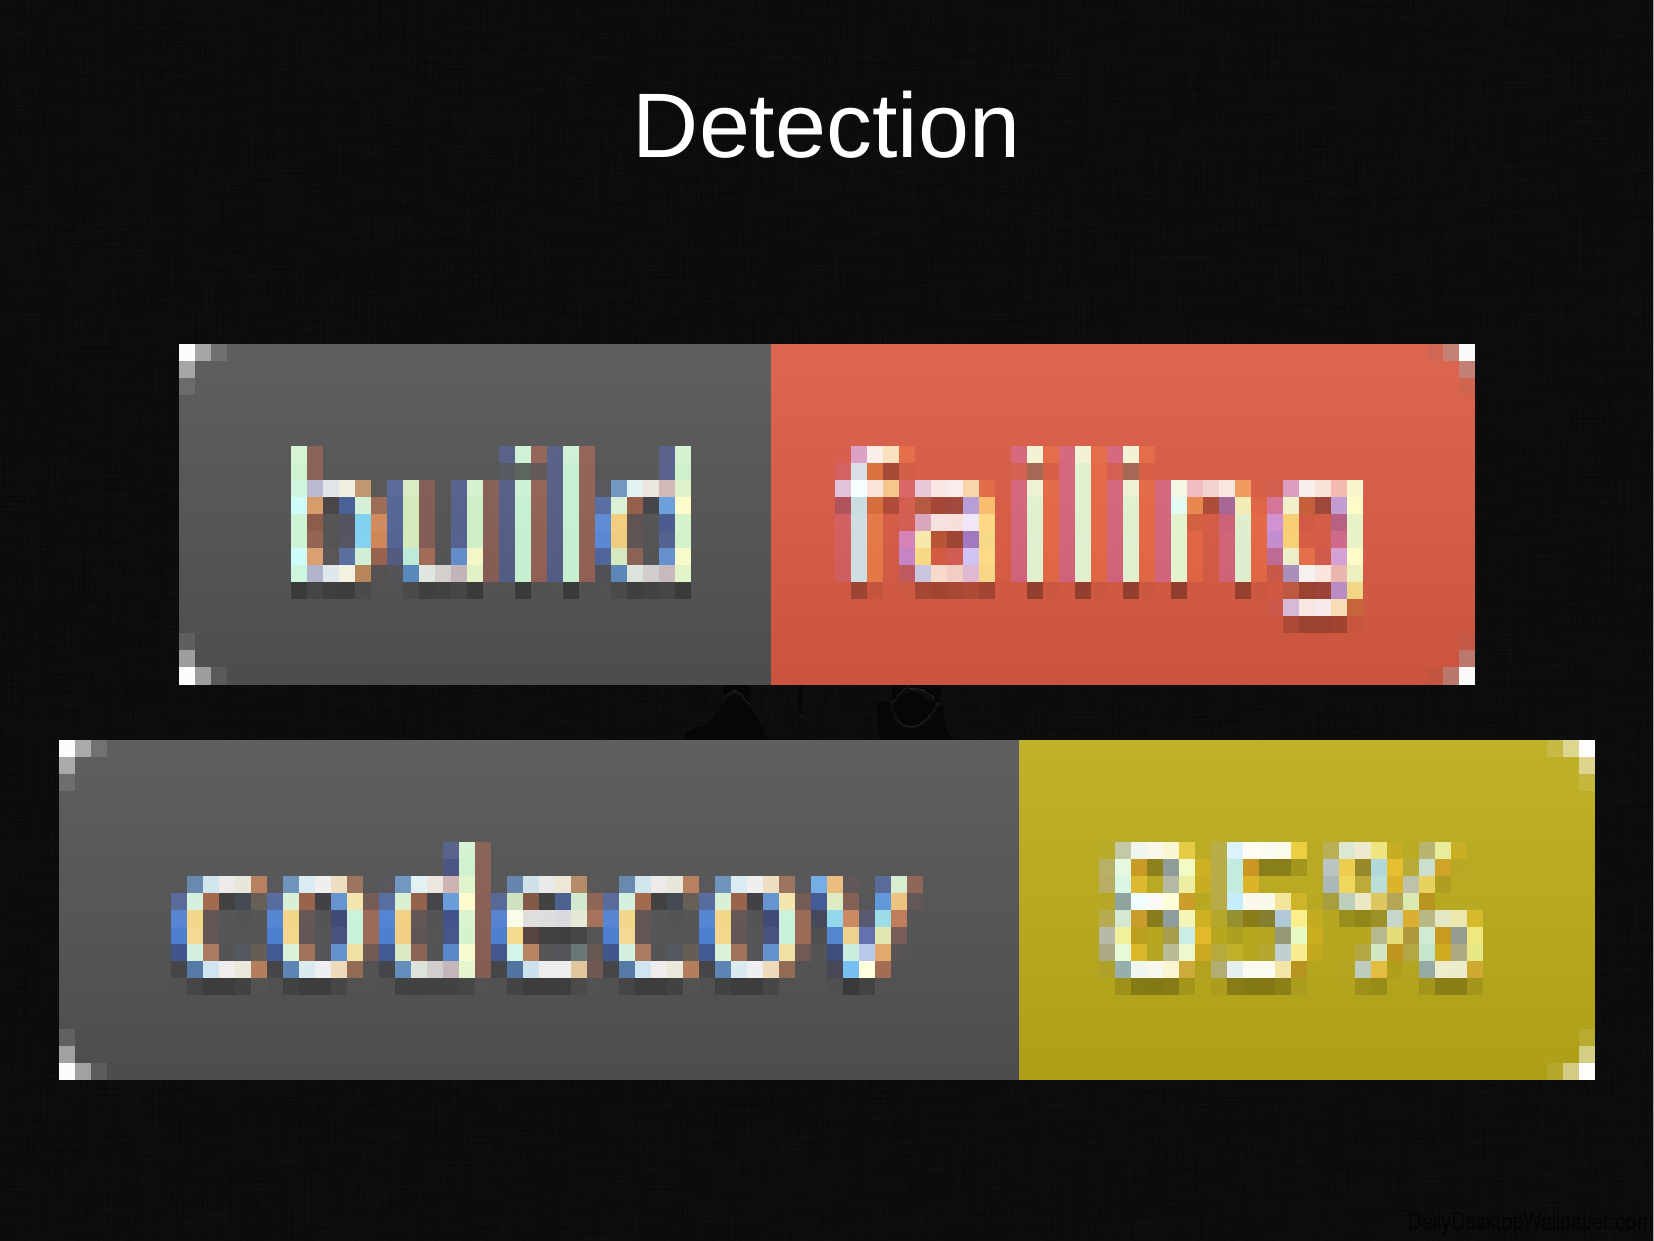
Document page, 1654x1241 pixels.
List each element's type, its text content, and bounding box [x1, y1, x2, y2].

title Detection [389, 47, 1264, 205]
picture [0, 0, 1654, 1241]
